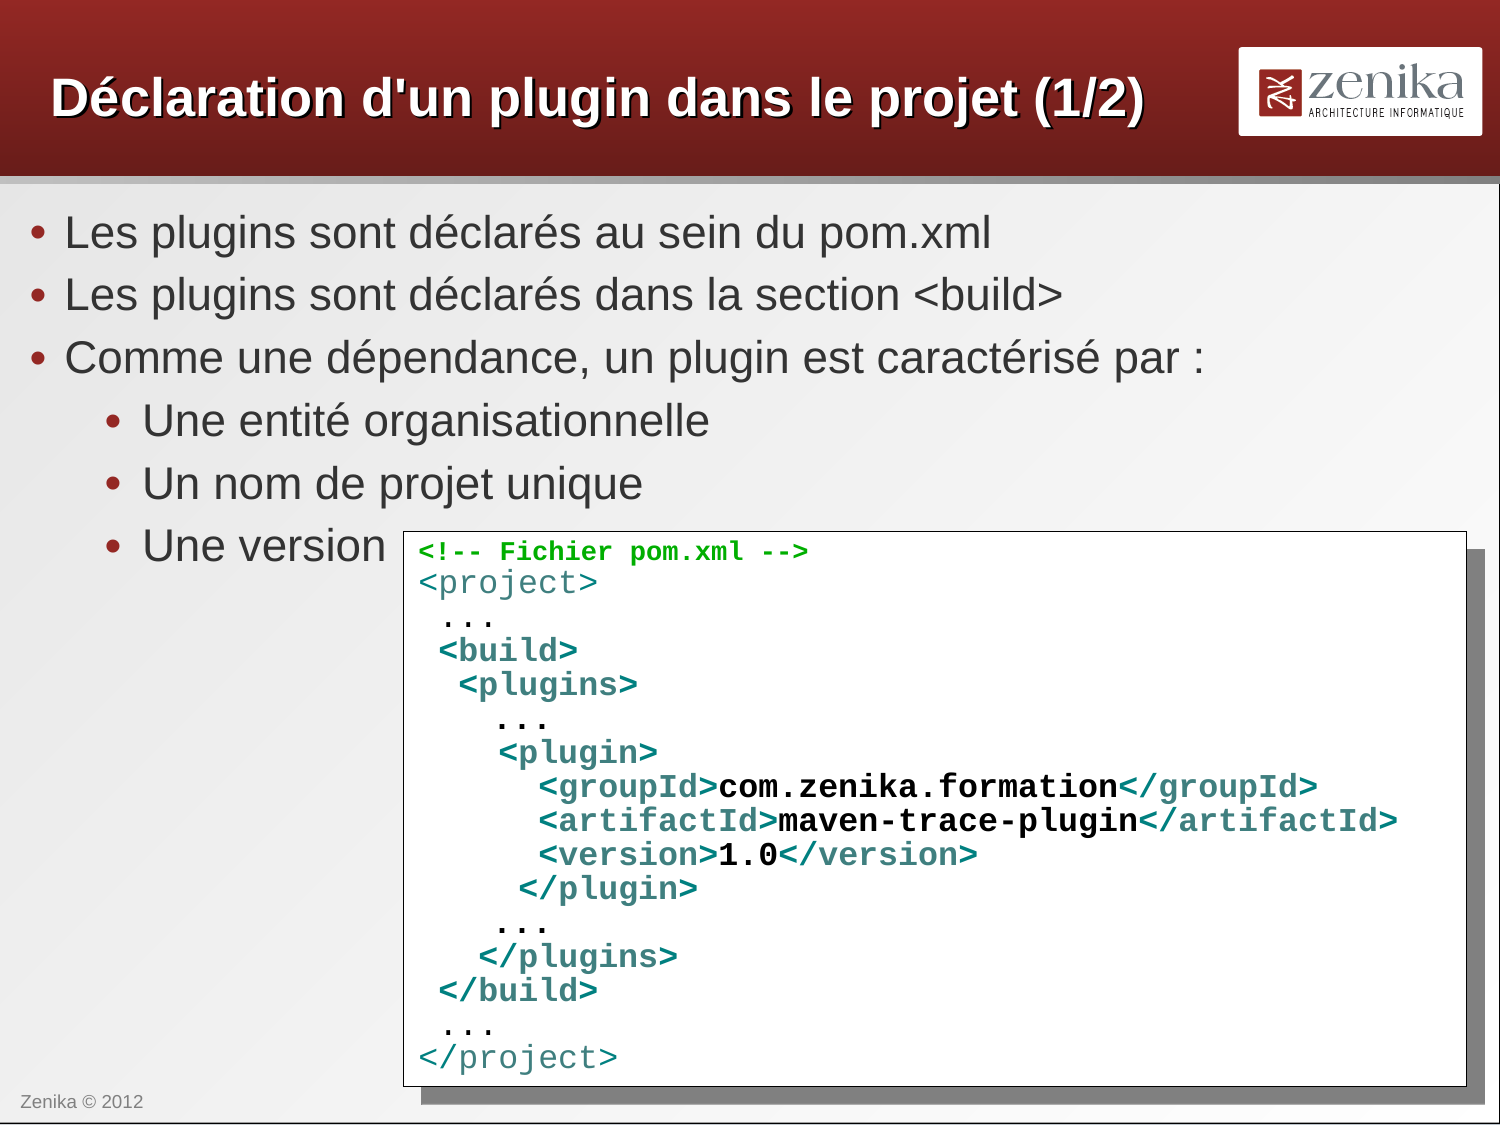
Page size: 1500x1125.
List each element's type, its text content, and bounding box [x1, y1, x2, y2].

title Déclaration d'un plugin dans le projet (1/2) [50, 15, 1206, 180]
text_box <!-- Fichier pom.xml --> <project> ... <build> <plugins> ... <plugin> <groupId>com.zenika.formation</groupId> <artifactId>maven-trace-plugin</artifactId> <version>1.0</version> </plugin> ... </plugins> </build> ... </project> [403, 531, 1467, 1087]
list Les plugins sont déclarés au sein du pom.xml Les plugins sont déclarés dans la section <build> Comme une dépendance, un plugin est caractérisé par : Une entité organisationnelle Un nom de projet unique Une version [29, 206, 1241, 857]
picture [1257, 58, 1464, 125]
